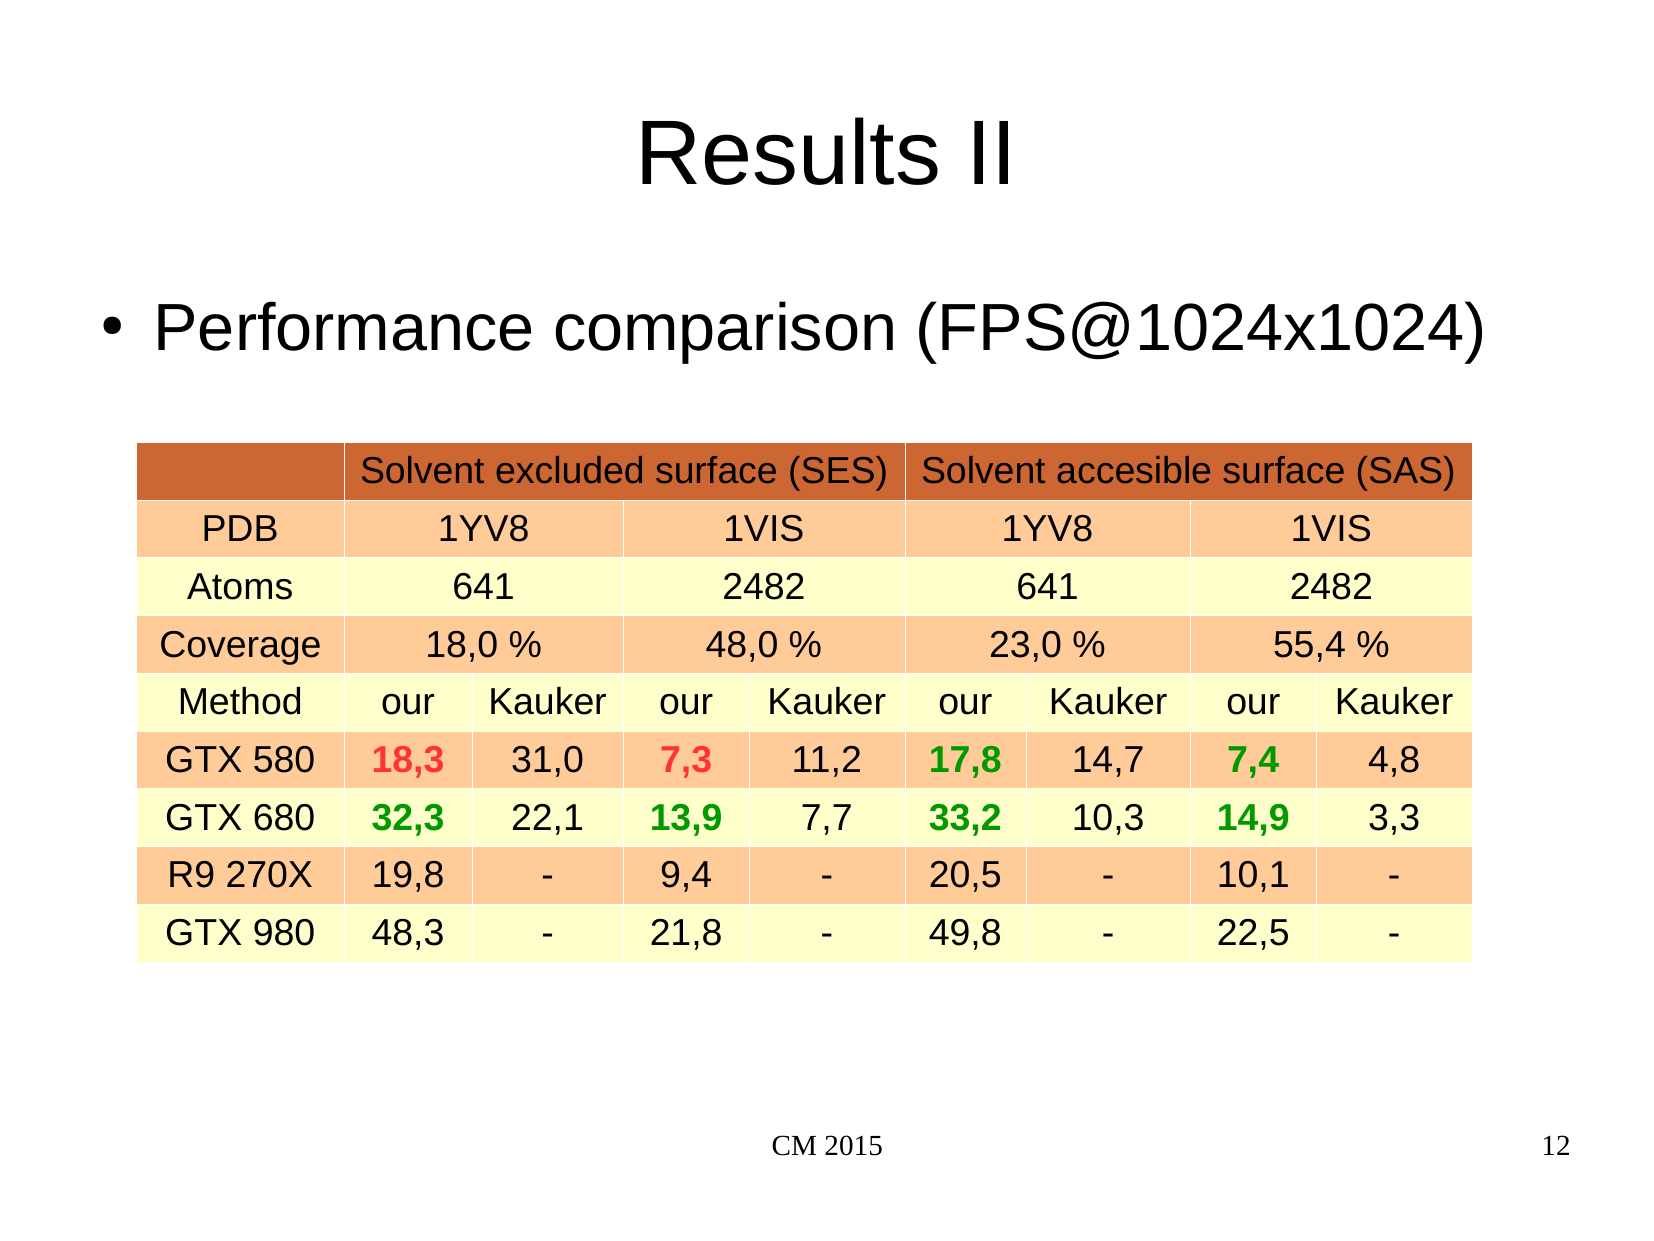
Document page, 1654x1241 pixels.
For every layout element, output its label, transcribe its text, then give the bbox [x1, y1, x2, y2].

table_cell 641 [345, 558, 623, 615]
table_cell R9 270X [137, 847, 344, 904]
table_cell GTX 580 [137, 732, 344, 788]
table_cell 7,3 [624, 732, 749, 788]
table_cell 22,1 [473, 789, 623, 846]
table_cell Atoms [137, 558, 344, 615]
table_cell 11,2 [750, 732, 905, 788]
table_header [137, 443, 344, 500]
table_cell 14,7 [1027, 732, 1190, 788]
table_cell Kauker [473, 674, 623, 731]
table_header Solvent accesible surface (SAS) [906, 443, 1472, 500]
title Results II [82, 49, 1571, 257]
table_cell 2482 [1191, 558, 1472, 615]
table_cell 18,0 % [345, 616, 623, 673]
table_cell 1VIS [624, 501, 905, 557]
table_cell our [1191, 674, 1316, 731]
table_cell 1VIS [1191, 501, 1472, 557]
table_cell 7,4 [1191, 732, 1316, 788]
table_cell our [624, 674, 749, 731]
table_cell 13,9 [624, 789, 749, 846]
table_cell 10,1 [1191, 847, 1316, 904]
table_cell GTX 980 [137, 905, 344, 962]
table_cell 4,8 [1317, 732, 1472, 788]
table_cell 7,7 [750, 789, 905, 846]
table_cell - [1317, 847, 1472, 904]
table_cell PDB [137, 501, 344, 557]
table_cell - [1317, 905, 1472, 962]
table_cell - [1027, 847, 1190, 904]
table_cell 23,0 % [906, 616, 1190, 673]
table_cell - [473, 905, 623, 962]
table_cell 14,9 [1191, 789, 1316, 846]
table_cell our [345, 674, 472, 731]
table_cell Kauker [750, 674, 905, 731]
table_cell Coverage [137, 616, 344, 673]
table_cell 18,3 [345, 732, 472, 788]
table_cell 17,8 [906, 732, 1026, 788]
table_cell 22,5 [1191, 905, 1316, 962]
table_cell 3,3 [1317, 789, 1472, 846]
table_header Solvent excluded surface (SES) [345, 443, 905, 500]
table_cell Kauker [1317, 674, 1472, 731]
table_cell 32,3 [345, 789, 472, 846]
table_cell - [750, 905, 905, 962]
list Performance comparison (FPS@1024x1024) [82, 290, 1571, 1109]
table_cell 20,5 [906, 847, 1026, 904]
table_cell 31,0 [473, 732, 623, 788]
table_cell Method [137, 674, 344, 731]
table_cell GTX 680 [137, 789, 344, 846]
table_cell 48,3 [345, 905, 472, 962]
table_cell 55,4 % [1191, 616, 1472, 673]
table_cell - [750, 847, 905, 904]
table_cell 21,8 [624, 905, 749, 962]
table_cell 19,8 [345, 847, 472, 904]
table_cell 49,8 [906, 905, 1026, 962]
table_cell 10,3 [1027, 789, 1190, 846]
table_cell - [1027, 905, 1190, 962]
table_cell 641 [906, 558, 1190, 615]
table_cell 9,4 [624, 847, 749, 904]
table_cell 33,2 [906, 789, 1026, 846]
table_cell Kauker [1027, 674, 1190, 731]
table_cell 2482 [624, 558, 905, 615]
table_cell 48,0 % [624, 616, 905, 673]
table_cell 1YV8 [906, 501, 1190, 557]
table_cell our [906, 674, 1026, 731]
table_cell 1YV8 [345, 501, 623, 557]
table_cell - [473, 847, 623, 904]
